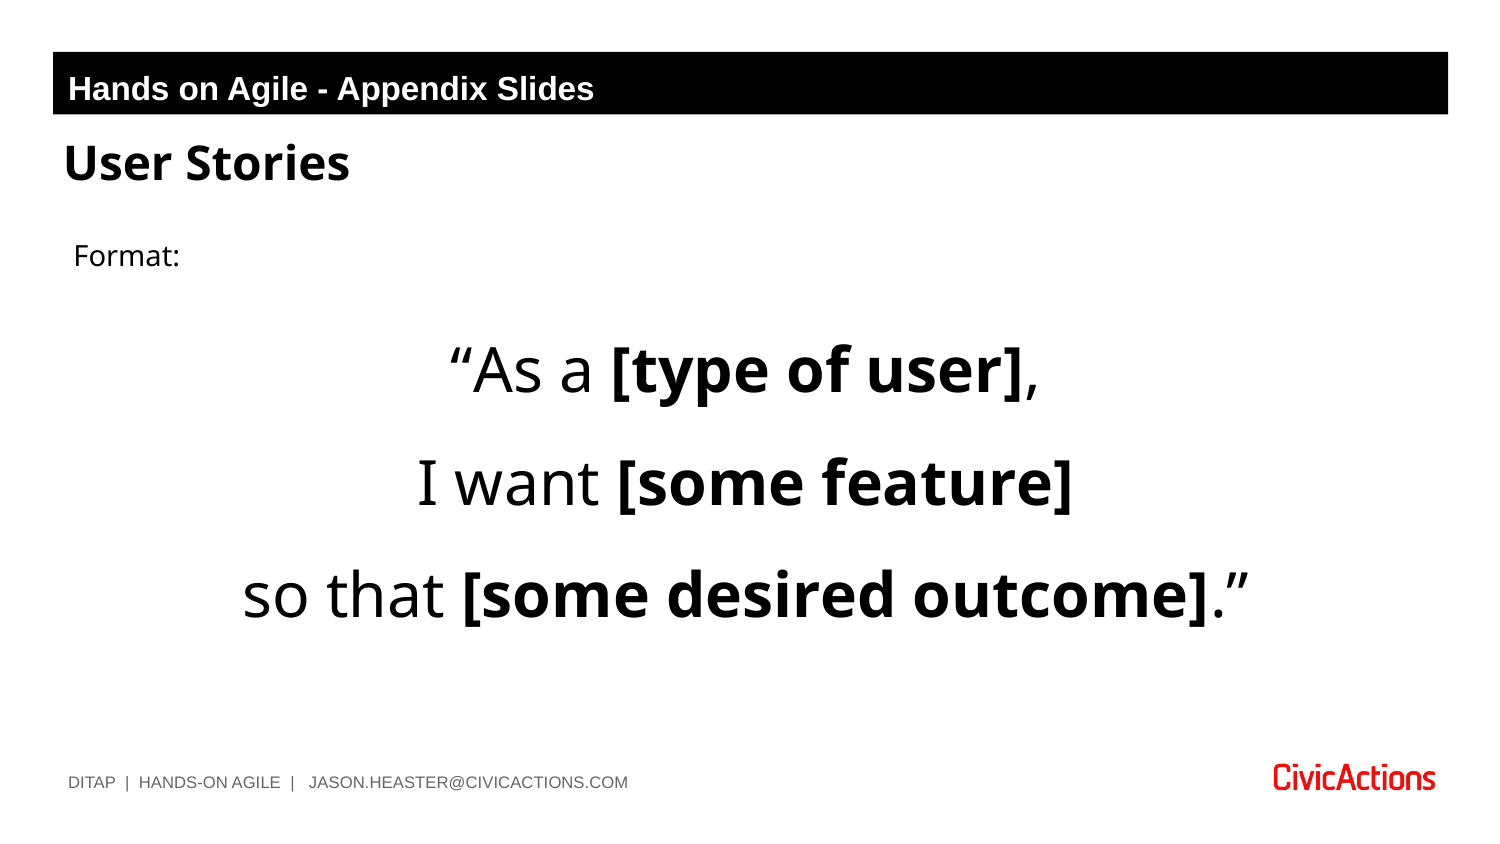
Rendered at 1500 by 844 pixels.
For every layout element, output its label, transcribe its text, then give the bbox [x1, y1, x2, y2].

picture [1271, 758, 1438, 795]
list Format: “As a [type of user], I want [some feature] so that [some desired outcome].” [63, 227, 1429, 627]
list User Stories [53, 123, 1449, 194]
title Hands on Agile - Appendix Slides [53, 51, 1449, 115]
